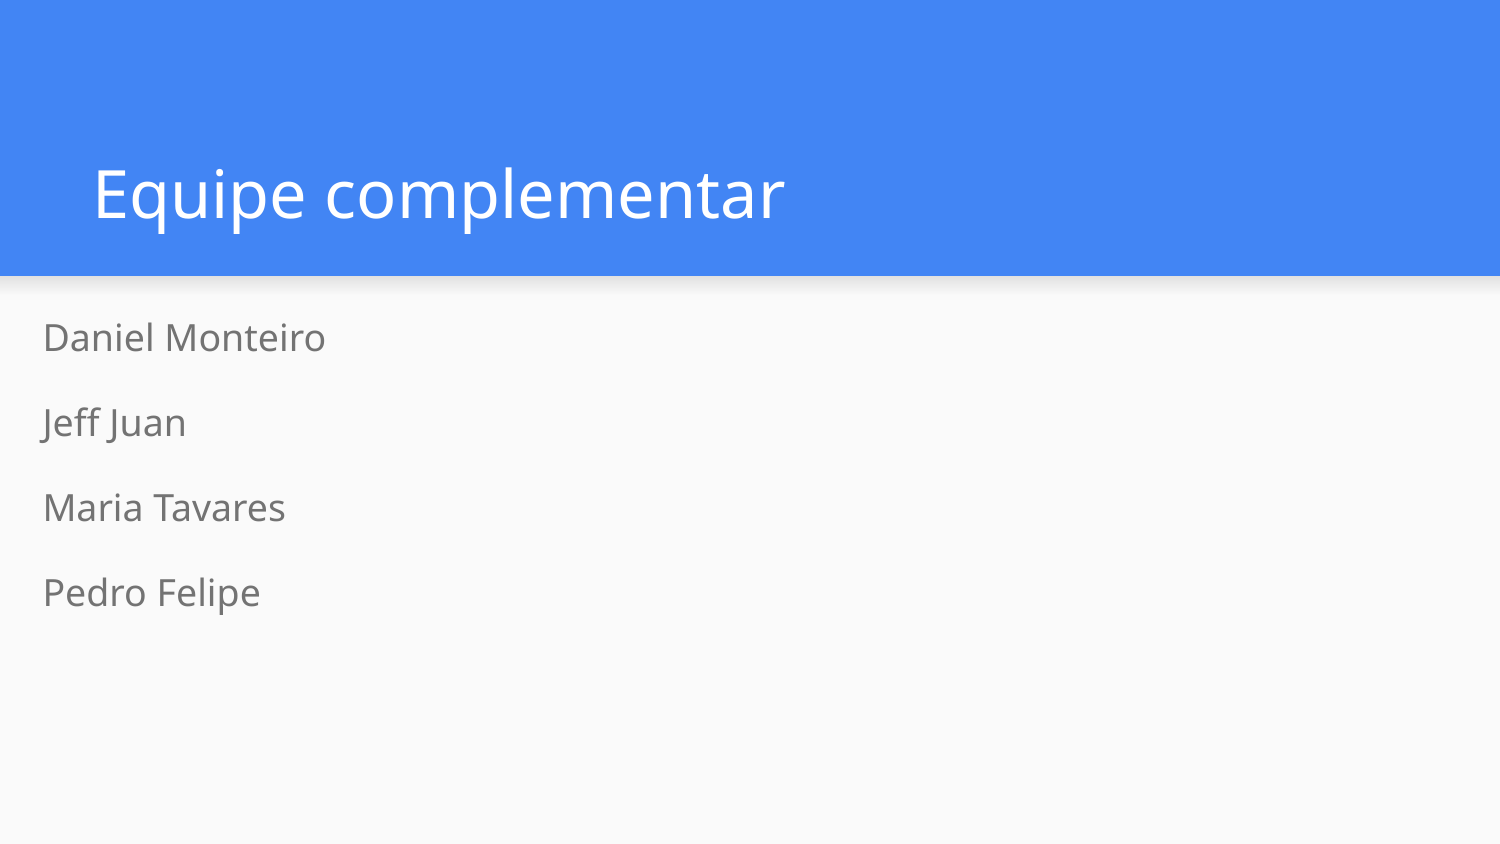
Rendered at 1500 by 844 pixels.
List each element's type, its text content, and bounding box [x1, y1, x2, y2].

list Daniel Monteiro Jeff Juan Maria Tavares Pedro Felipe [27, 292, 1426, 625]
title Equipe complementar [77, 121, 1427, 248]
